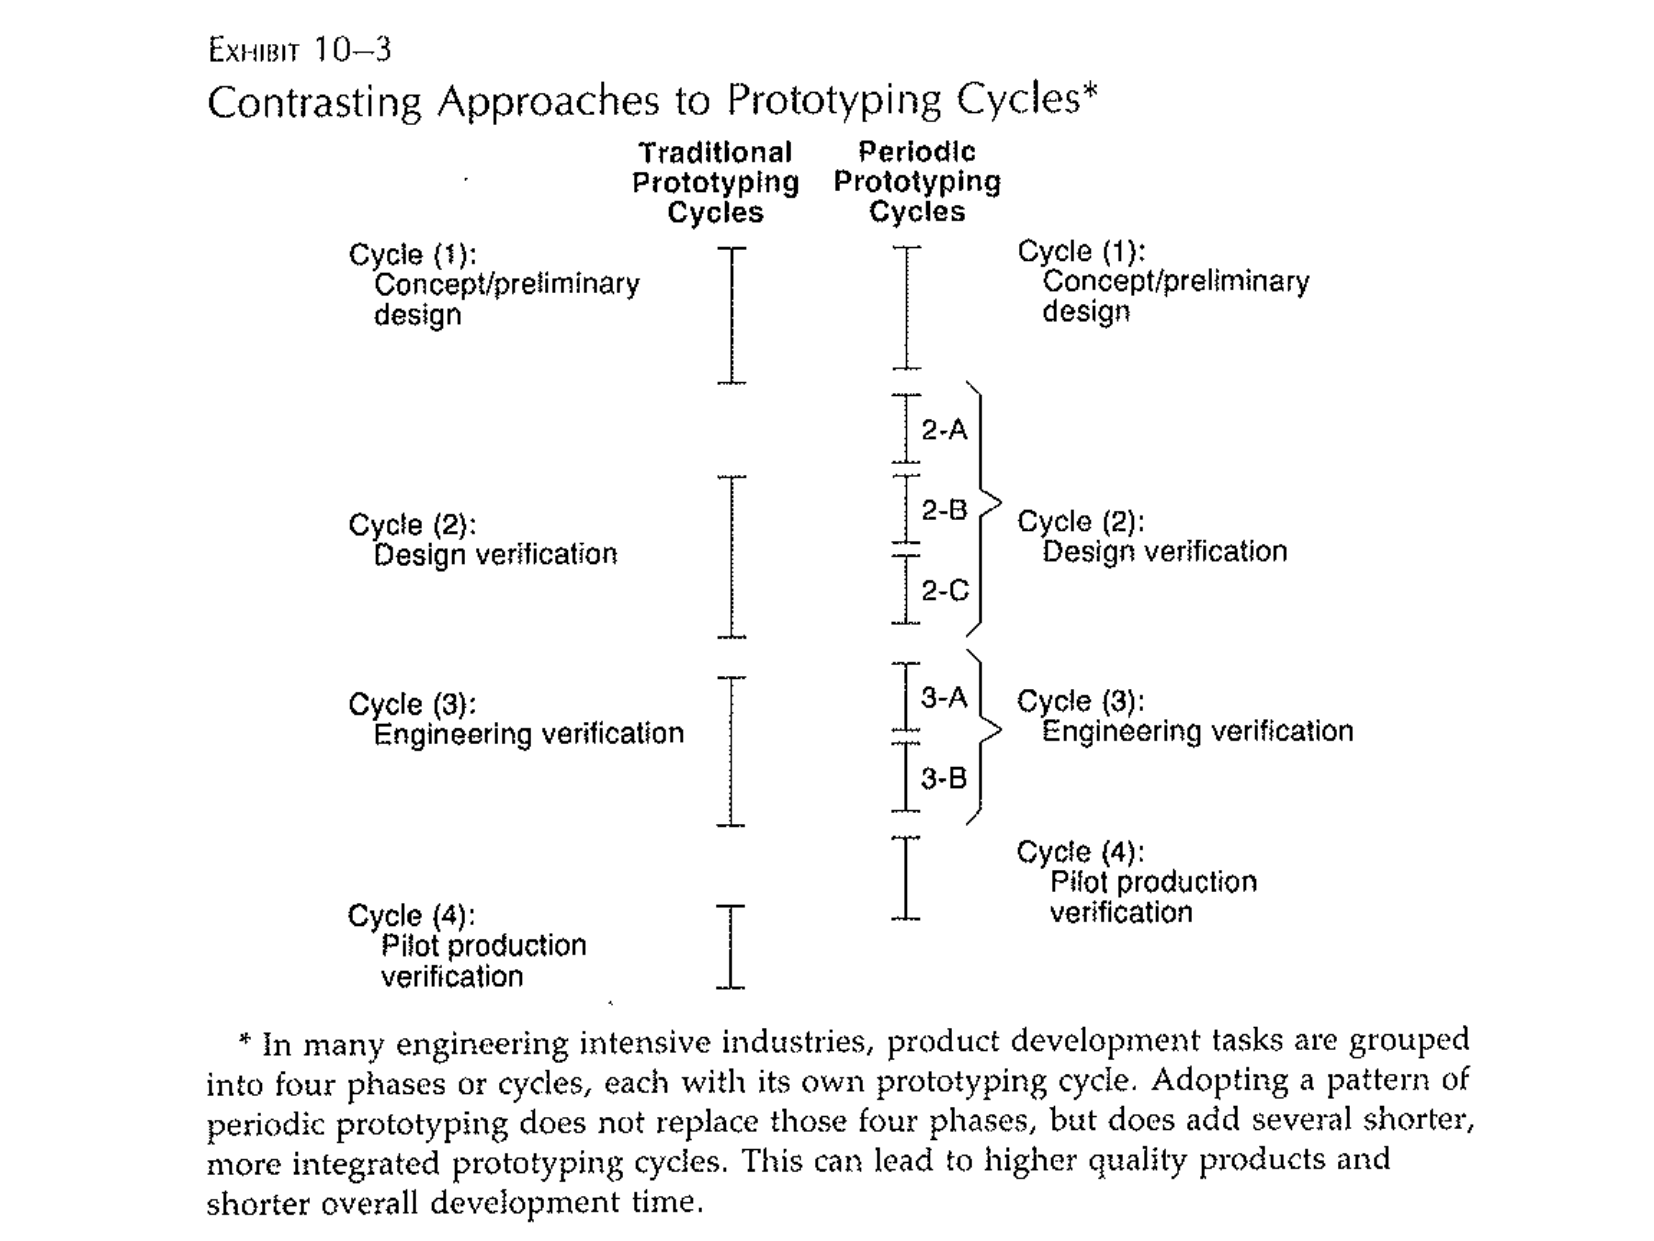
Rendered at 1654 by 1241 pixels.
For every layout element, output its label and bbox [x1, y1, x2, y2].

picture [159, 0, 1495, 1241]
